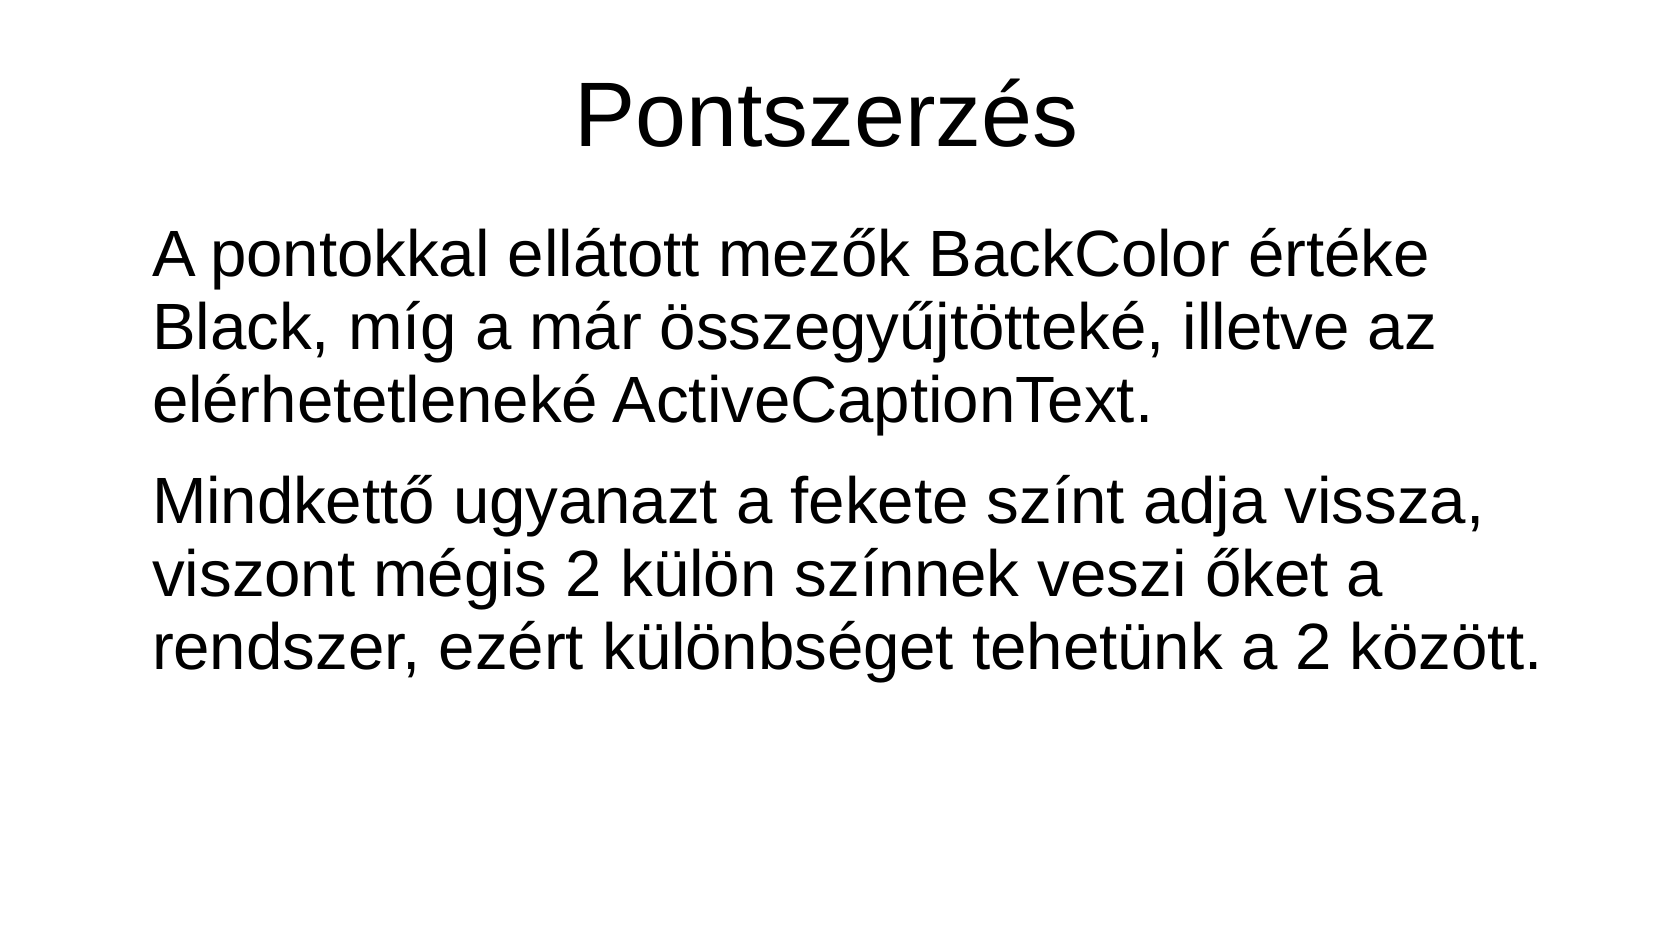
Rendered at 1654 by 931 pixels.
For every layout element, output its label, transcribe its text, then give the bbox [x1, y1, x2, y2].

title Pontszerzés [82, 37, 1571, 193]
list A pontokkal ellátott mezők BackColor értéke Black, míg a már összegyűjtötteké, illetve az elérhetetleneké ActiveCaptionText. Mindkettő ugyanazt a fekete színt adja vissza, viszont mégis 2 külön színnek veszi őket a rendszer, ezért különbséget tehetünk a 2 között. [82, 217, 1571, 758]
